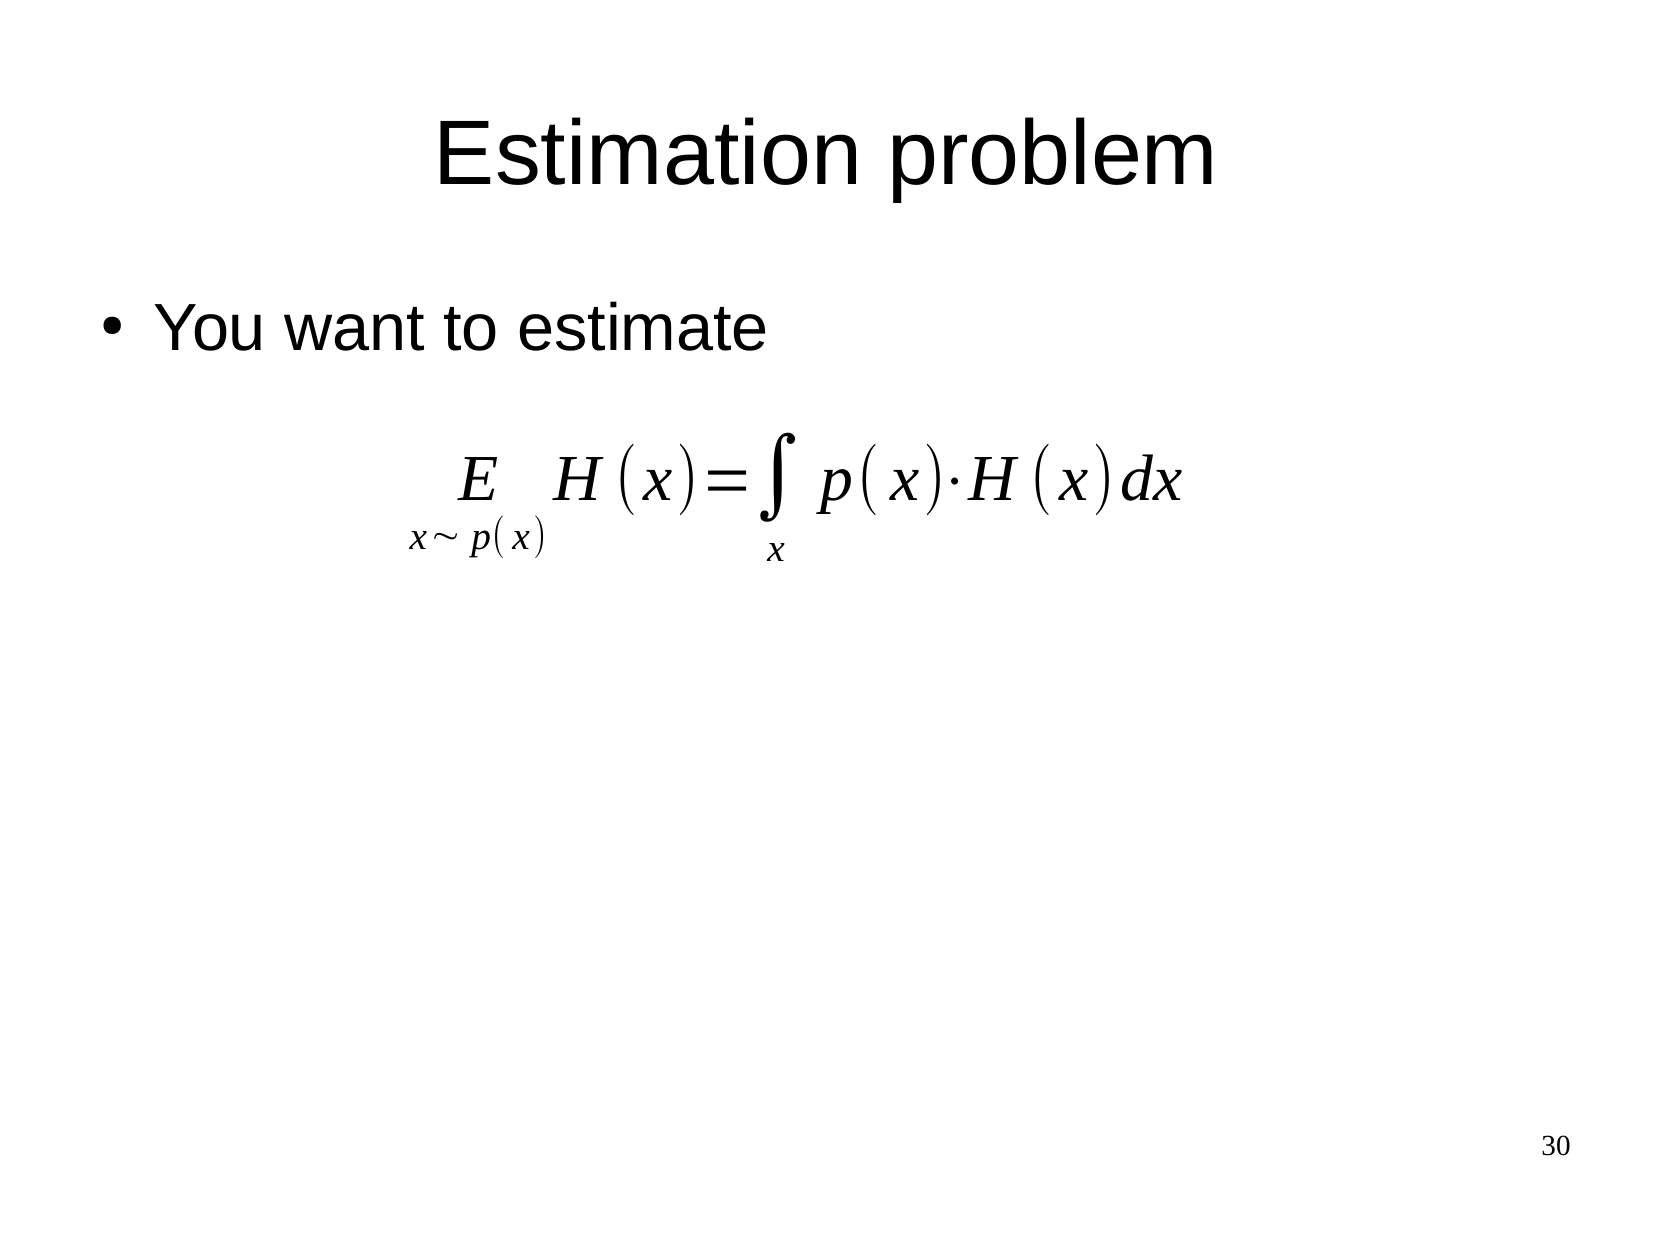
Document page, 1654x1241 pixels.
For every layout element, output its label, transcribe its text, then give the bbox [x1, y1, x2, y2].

list You want to estimate [82, 290, 1571, 1010]
title Estimation problem [82, 49, 1571, 257]
chart [393, 426, 1203, 570]
